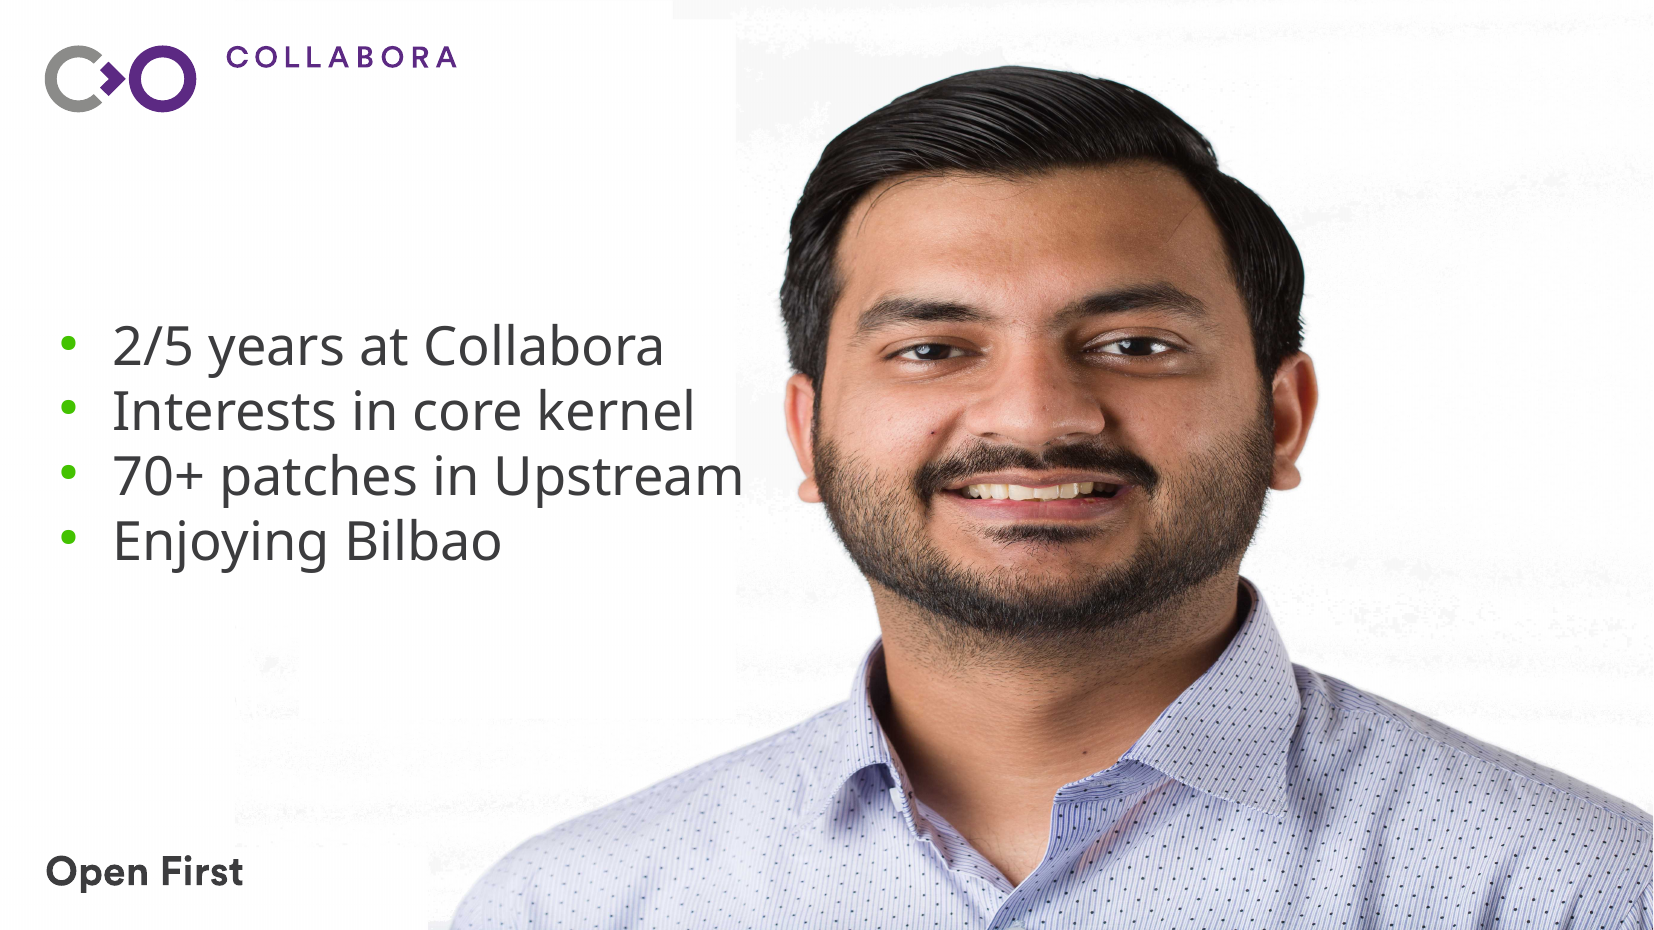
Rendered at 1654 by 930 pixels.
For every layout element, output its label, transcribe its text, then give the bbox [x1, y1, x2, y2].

list 2/5 years at Collabora Interests in core kernel 70+ patches in Upstream Enjoying Bilbao [41, 311, 750, 804]
picture [0, 0, 1654, 930]
